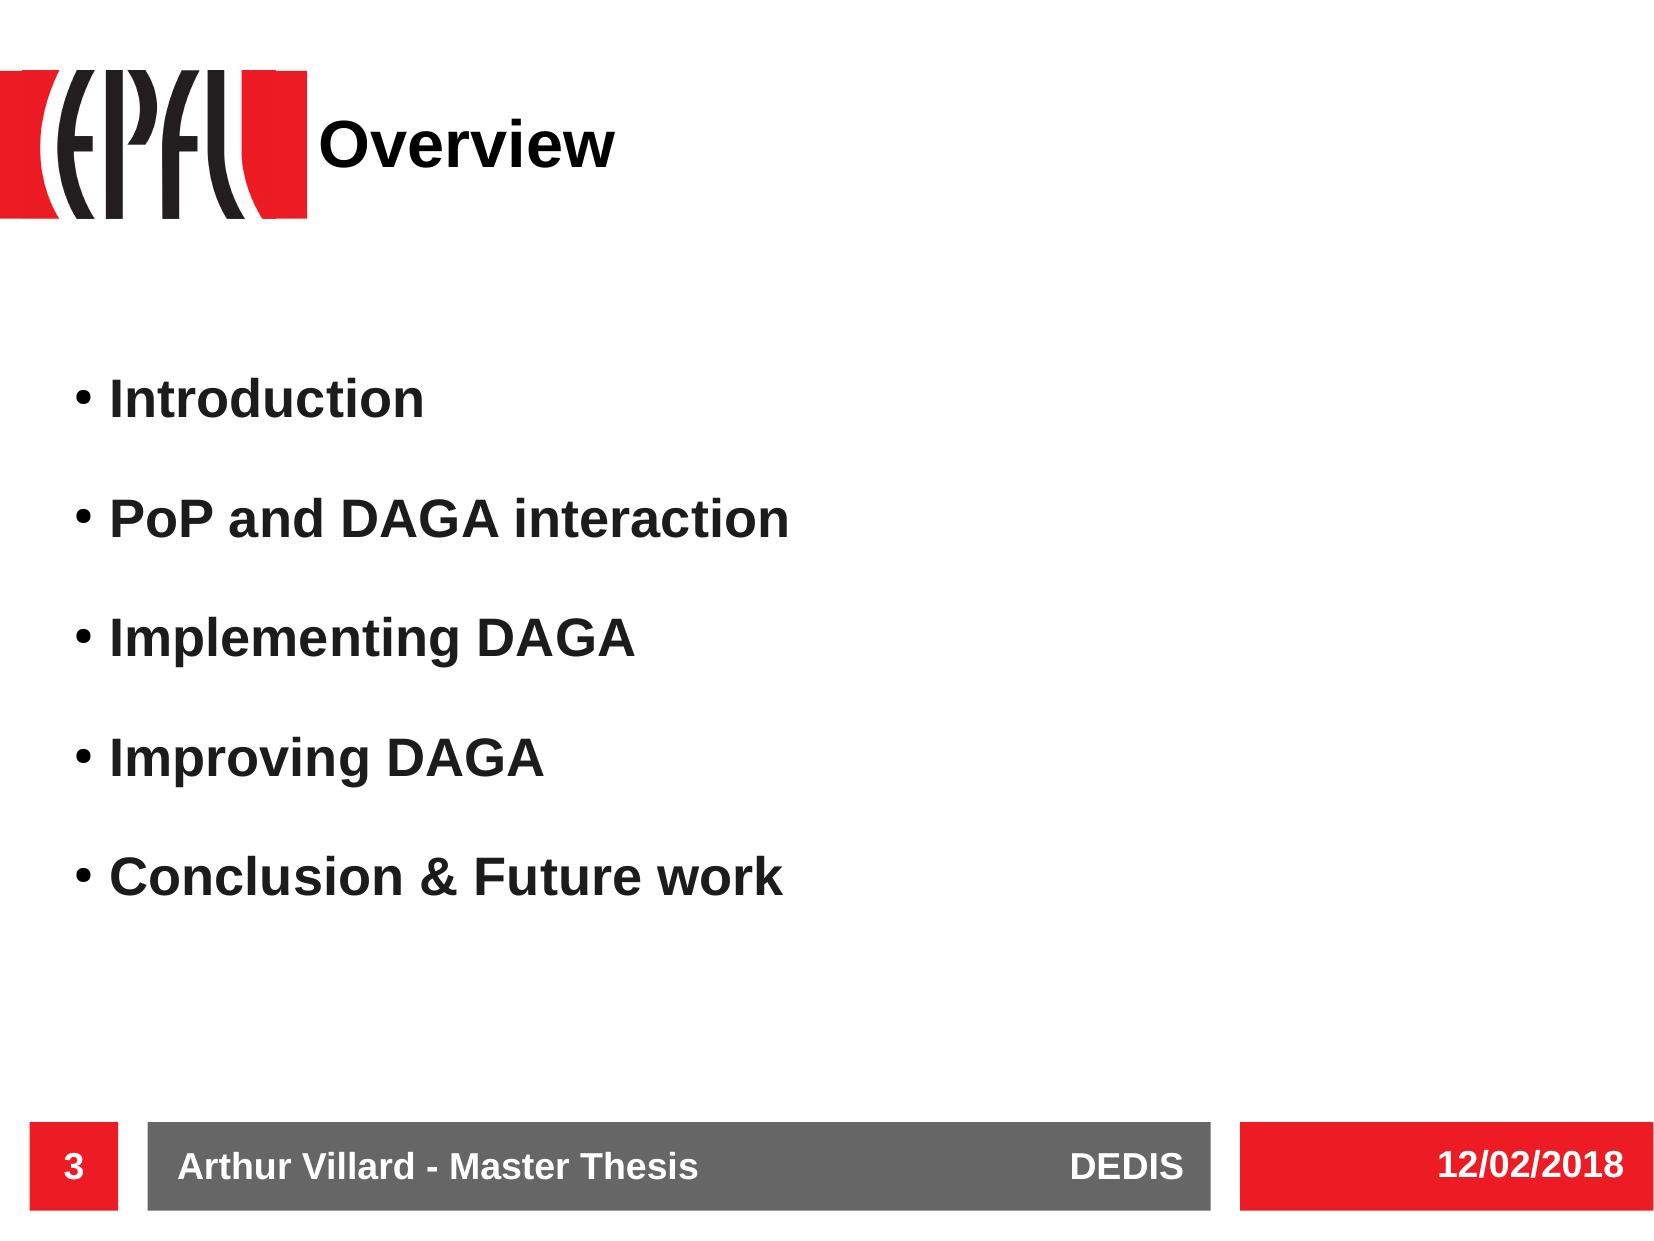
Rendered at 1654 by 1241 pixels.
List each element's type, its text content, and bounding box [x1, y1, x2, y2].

list Introduction PoP and DAGA interaction Implementing DAGA Improving DAGA Conclusion & Future work [73, 227, 1580, 1049]
title Overview [318, 70, 1565, 219]
picture [22, 70, 276, 219]
